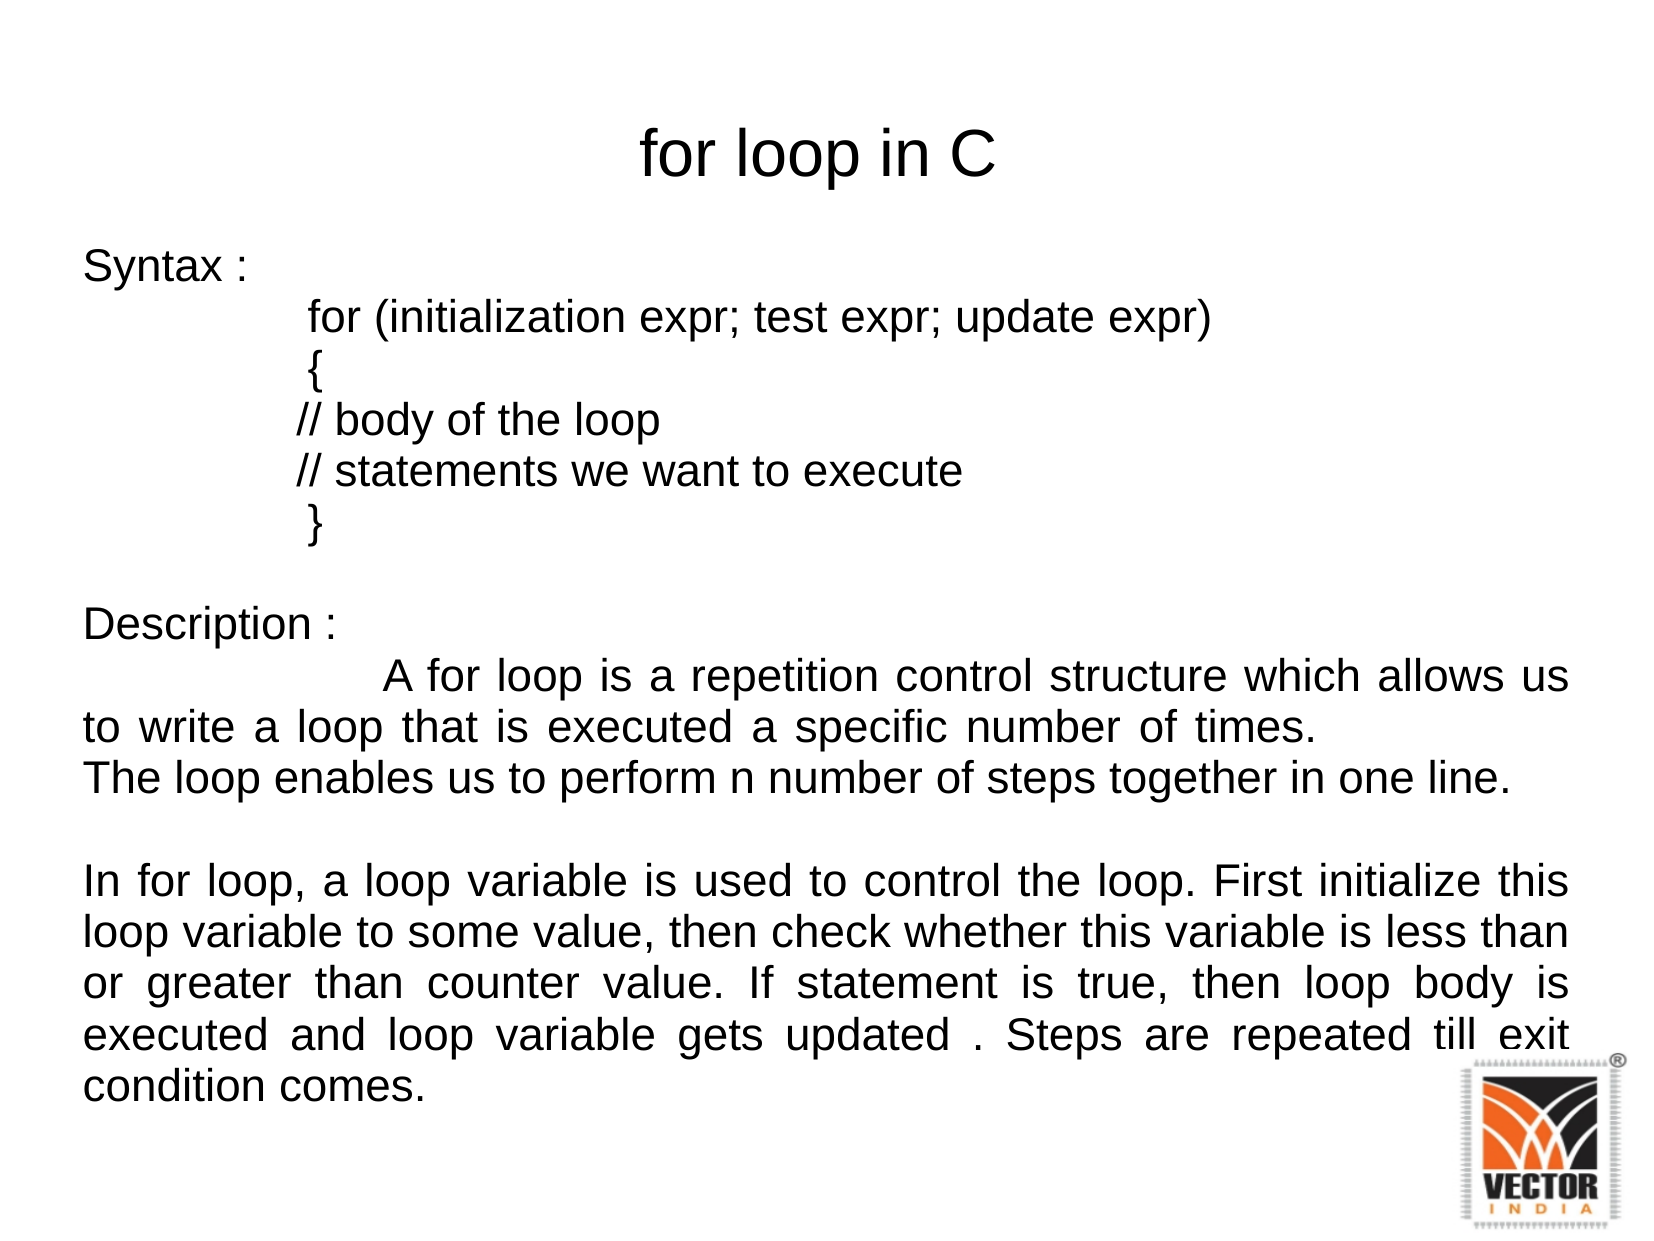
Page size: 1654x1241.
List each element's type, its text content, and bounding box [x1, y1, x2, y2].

subtitle Syntax : for (initialization expr; test expr; update expr) { // body of the loop // statements we want to execute } Description : A for loop is a repetition control structure which allows us to write a loop that is executed a specific number of times. The loop enables us to perform n number of steps together in one line. In for loop, a loop variable is used to control the loop. First initialize this loop variable to some value, then check whether this variable is less than or greater than counter value. If statement is true, then loop body is executed and loop variable gets updated . Steps are repeated till exit condition comes. [82, 0, 1571, 1241]
picture [1432, 1049, 1654, 1237]
